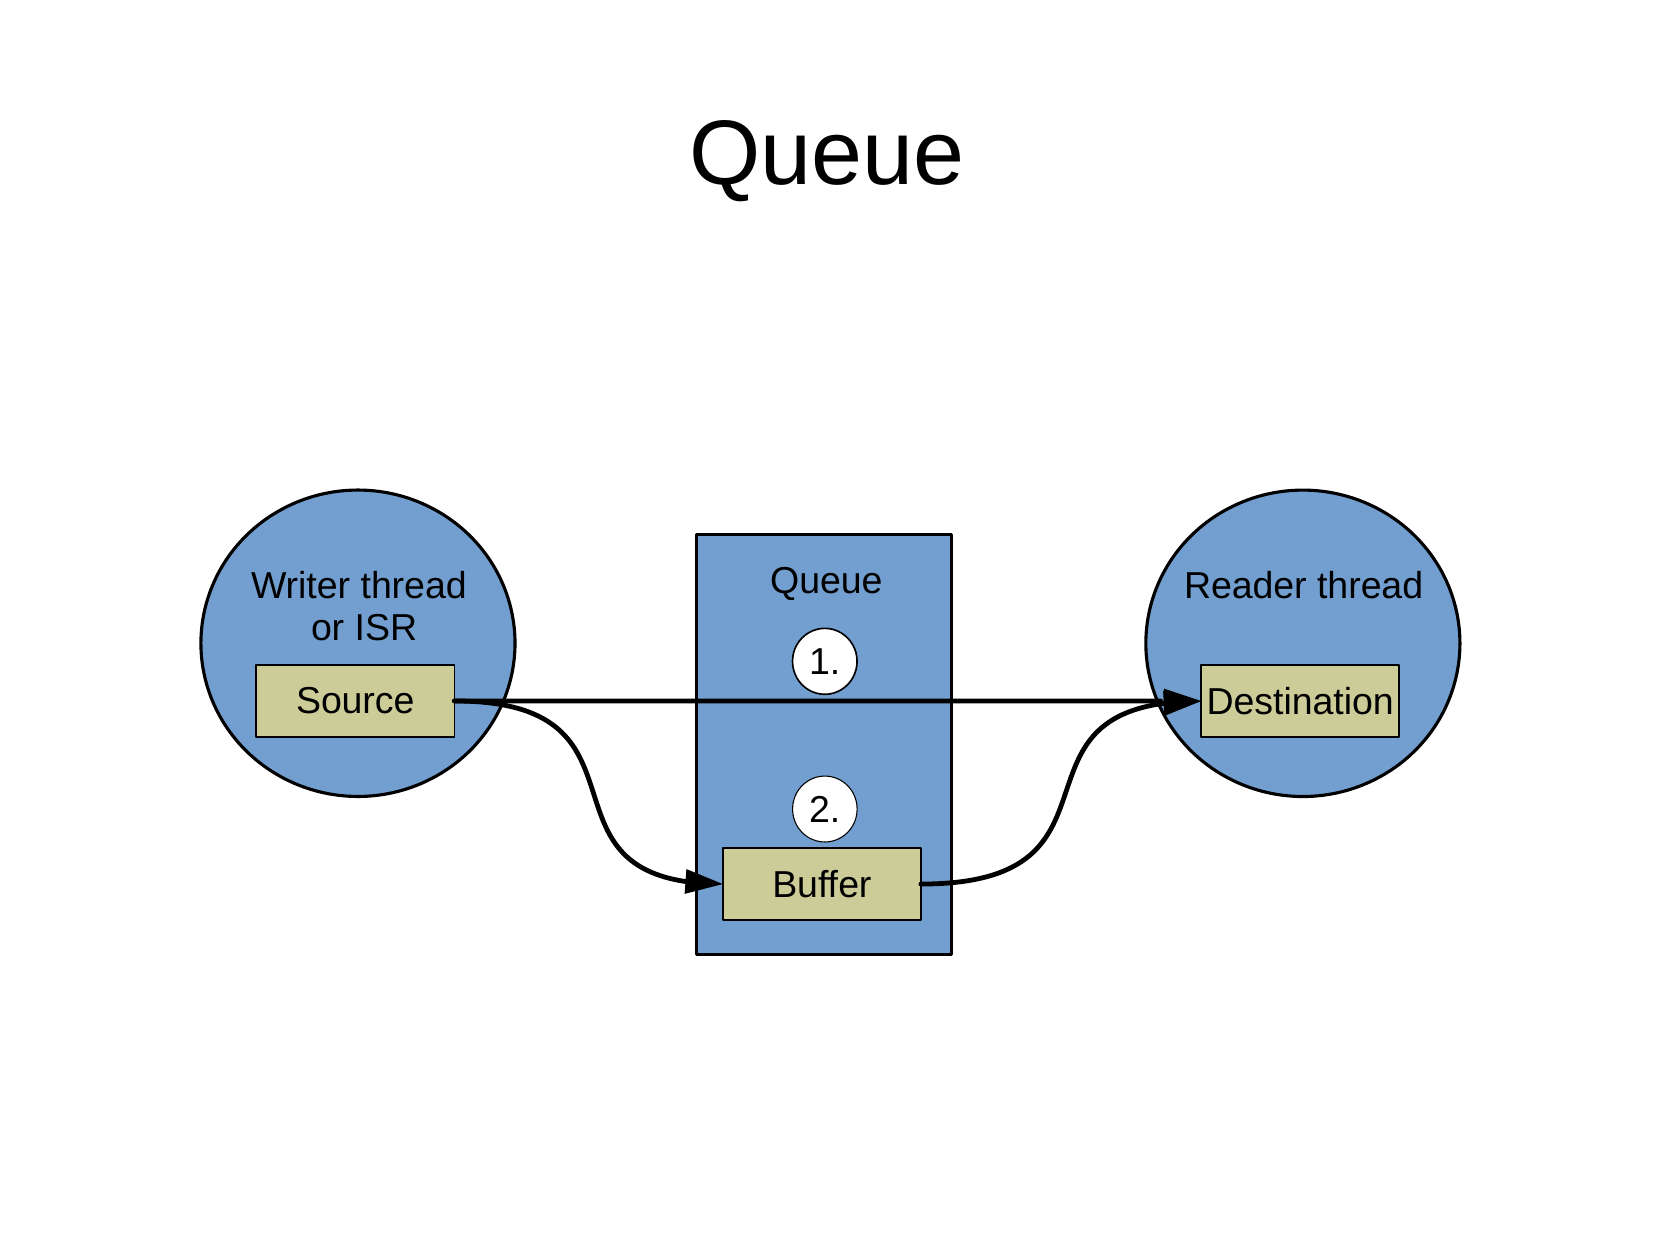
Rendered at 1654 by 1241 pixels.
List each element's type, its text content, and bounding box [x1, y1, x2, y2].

text_box 2. [792, 776, 858, 843]
title Queue [82, 49, 1571, 257]
text_box Writer thread or ISR [236, 557, 482, 657]
text_box 1. [792, 628, 858, 695]
text_box Source [256, 665, 455, 737]
text_box [696, 704, 952, 883]
text_box [1145, 563, 1460, 797]
text_box Buffer [722, 848, 921, 920]
text_box Reader thread [1169, 557, 1439, 615]
text_box [696, 885, 952, 955]
text_box Destination [1201, 665, 1400, 737]
text_box [696, 534, 952, 698]
text_box [1173, 490, 1433, 557]
text_box [200, 490, 516, 797]
text_box Queue [755, 551, 898, 609]
